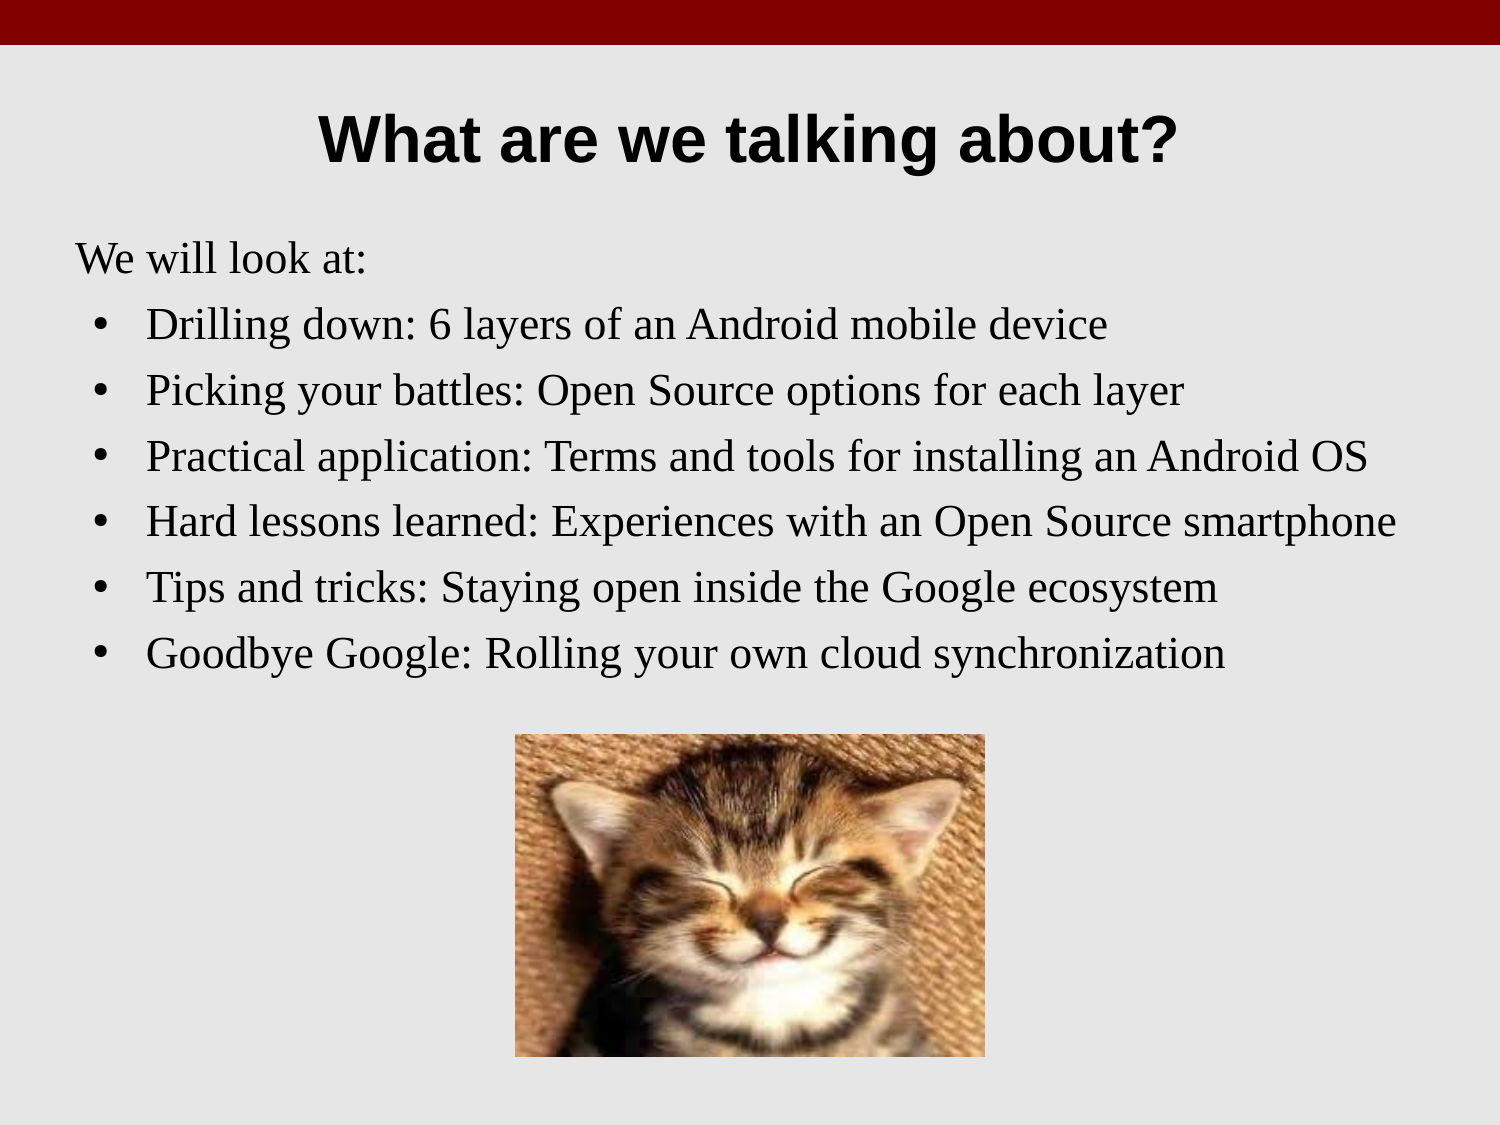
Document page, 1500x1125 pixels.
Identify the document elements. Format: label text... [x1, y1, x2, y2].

picture [515, 734, 985, 1057]
title What are we talking about? [75, 45, 1425, 233]
list We will look at: Drilling down: 6 layers of an Android mobile device Picking your battles: Open Source options for each layer Practical application: Terms and tools for installing an Android OS Hard lessons learned: Experiences with an Open Source smartphone Tips and tricks: Staying open inside the Google ecosystem Goodbye Google: Rolling your own cloud synchronization [75, 233, 1425, 1096]
